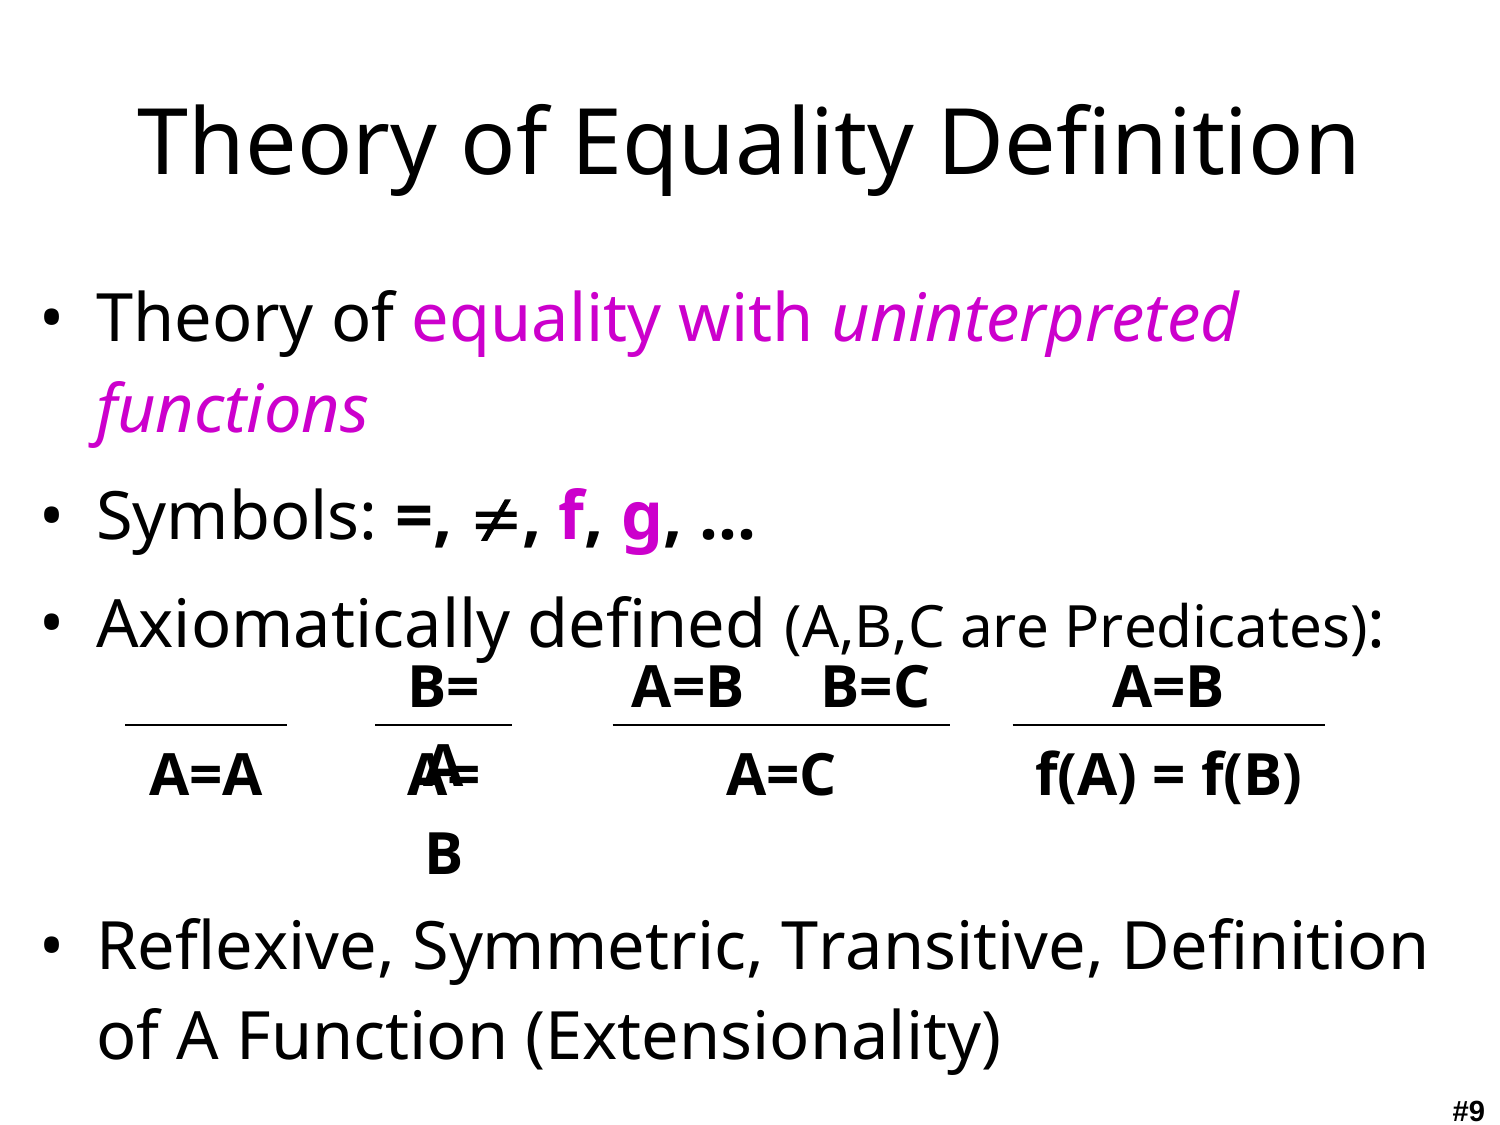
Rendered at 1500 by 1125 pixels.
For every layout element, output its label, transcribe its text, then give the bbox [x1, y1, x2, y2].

list Theory of equality with uninterpreted functions Symbols: =, , f, g, … Axiomatically defined (A,B,C are Predicates): Reflexive, Symmetric, Transitive, Definition of A Function (Extensionality) [24, 262, 1476, 1101]
text_box A=B [1012, 637, 1325, 724]
text_box B=A [375, 637, 513, 726]
text_box A=C [612, 726, 950, 817]
text_box A=B B=C [612, 637, 950, 724]
title Theory of Equality Definition [24, 45, 1476, 233]
text_box A=B [375, 726, 513, 817]
text_box f(A) = f(B) [1012, 726, 1325, 817]
text_box A=A [124, 725, 288, 817]
